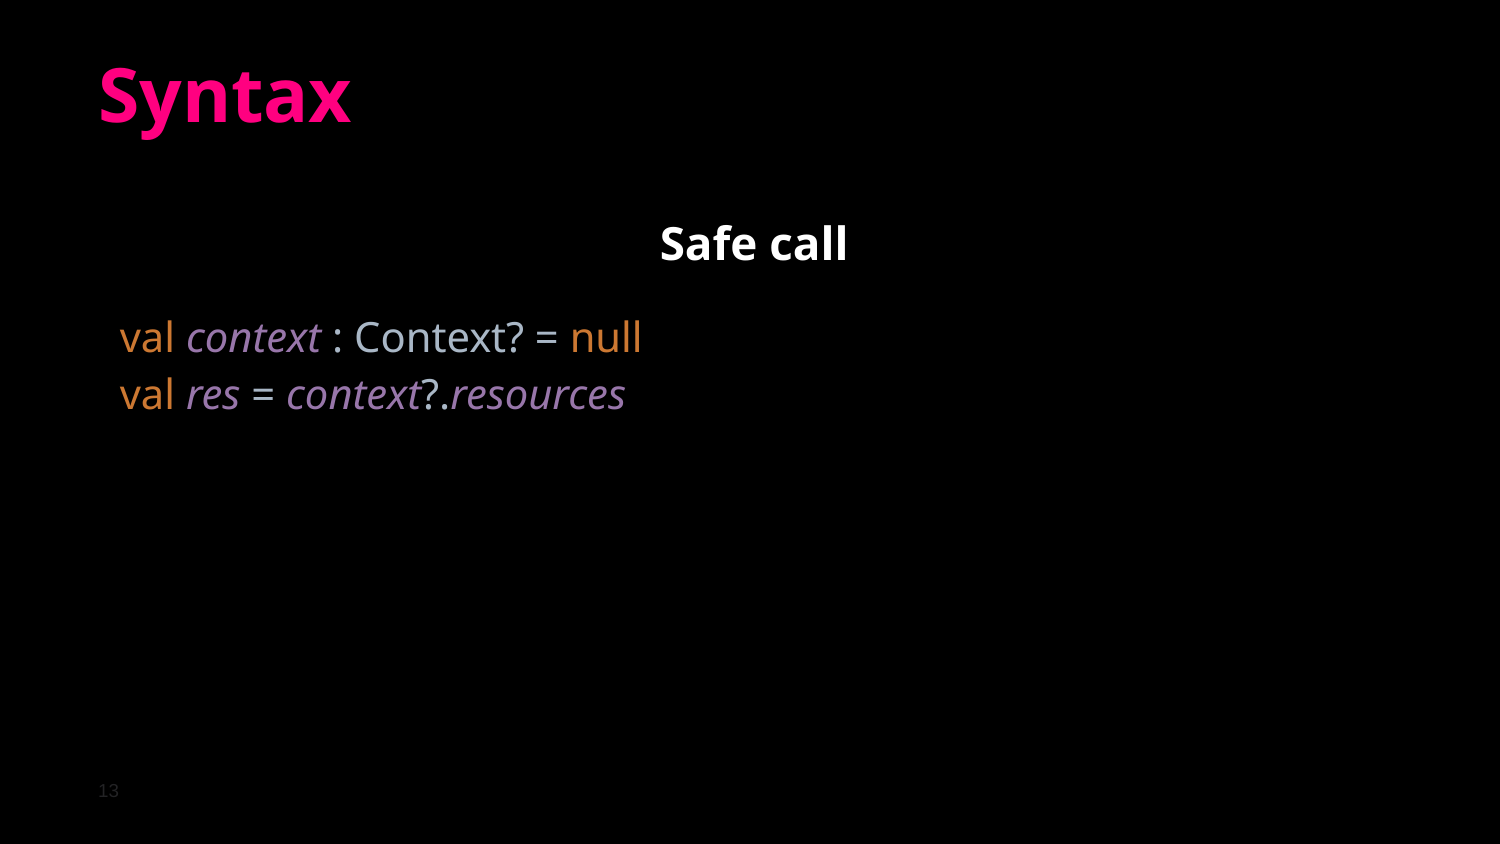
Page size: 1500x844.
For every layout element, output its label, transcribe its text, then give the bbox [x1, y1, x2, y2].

title Syntax [83, 57, 1416, 151]
text_box val context : Context? = null val res = context?.resources [105, 300, 1426, 462]
text_box Safe call [645, 203, 860, 271]
slide_number <number> [83, 767, 434, 813]
